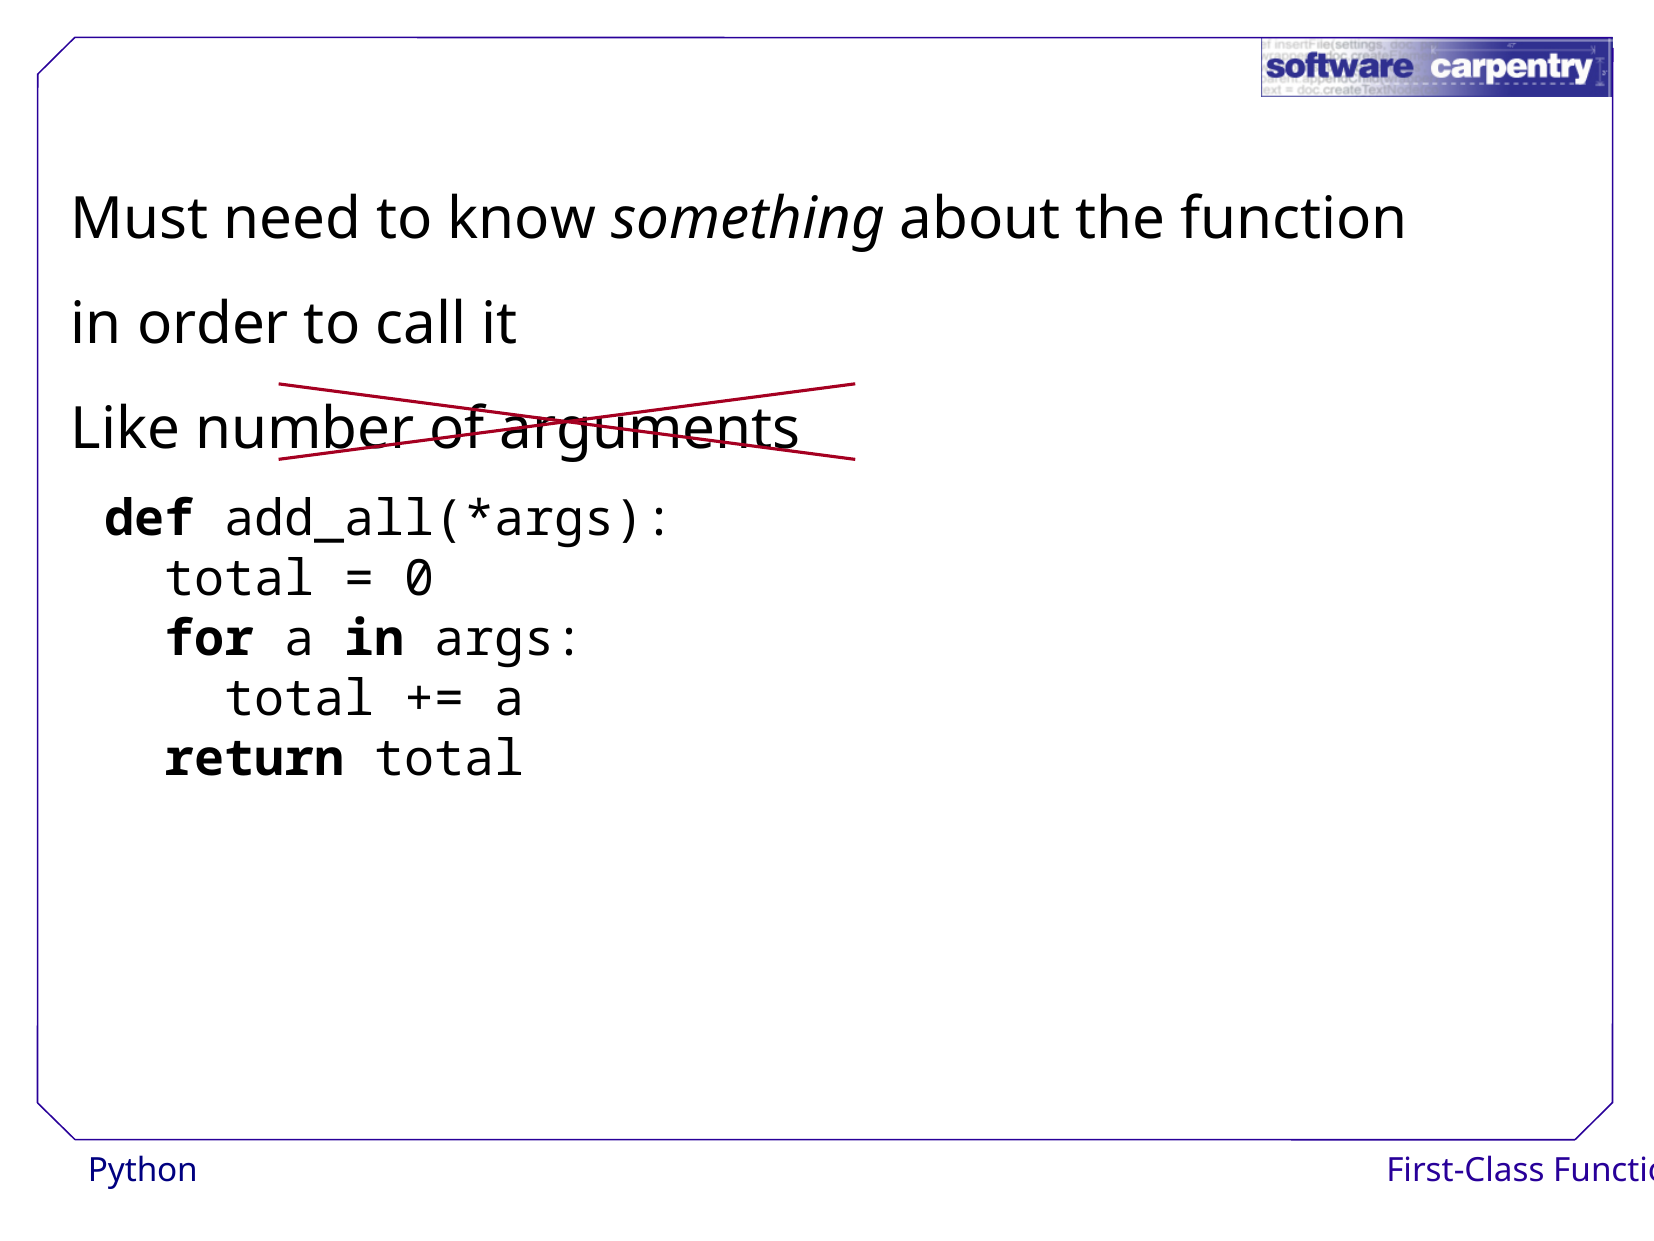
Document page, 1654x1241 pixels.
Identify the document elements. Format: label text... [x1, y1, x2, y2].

picture [1261, 39, 1613, 97]
text_box def add_all(*args): total = 0 for a in args: total += a return total [89, 478, 1234, 1093]
text_box Must need to know something about the function in order to call it Like number of arguments [56, 138, 1574, 469]
